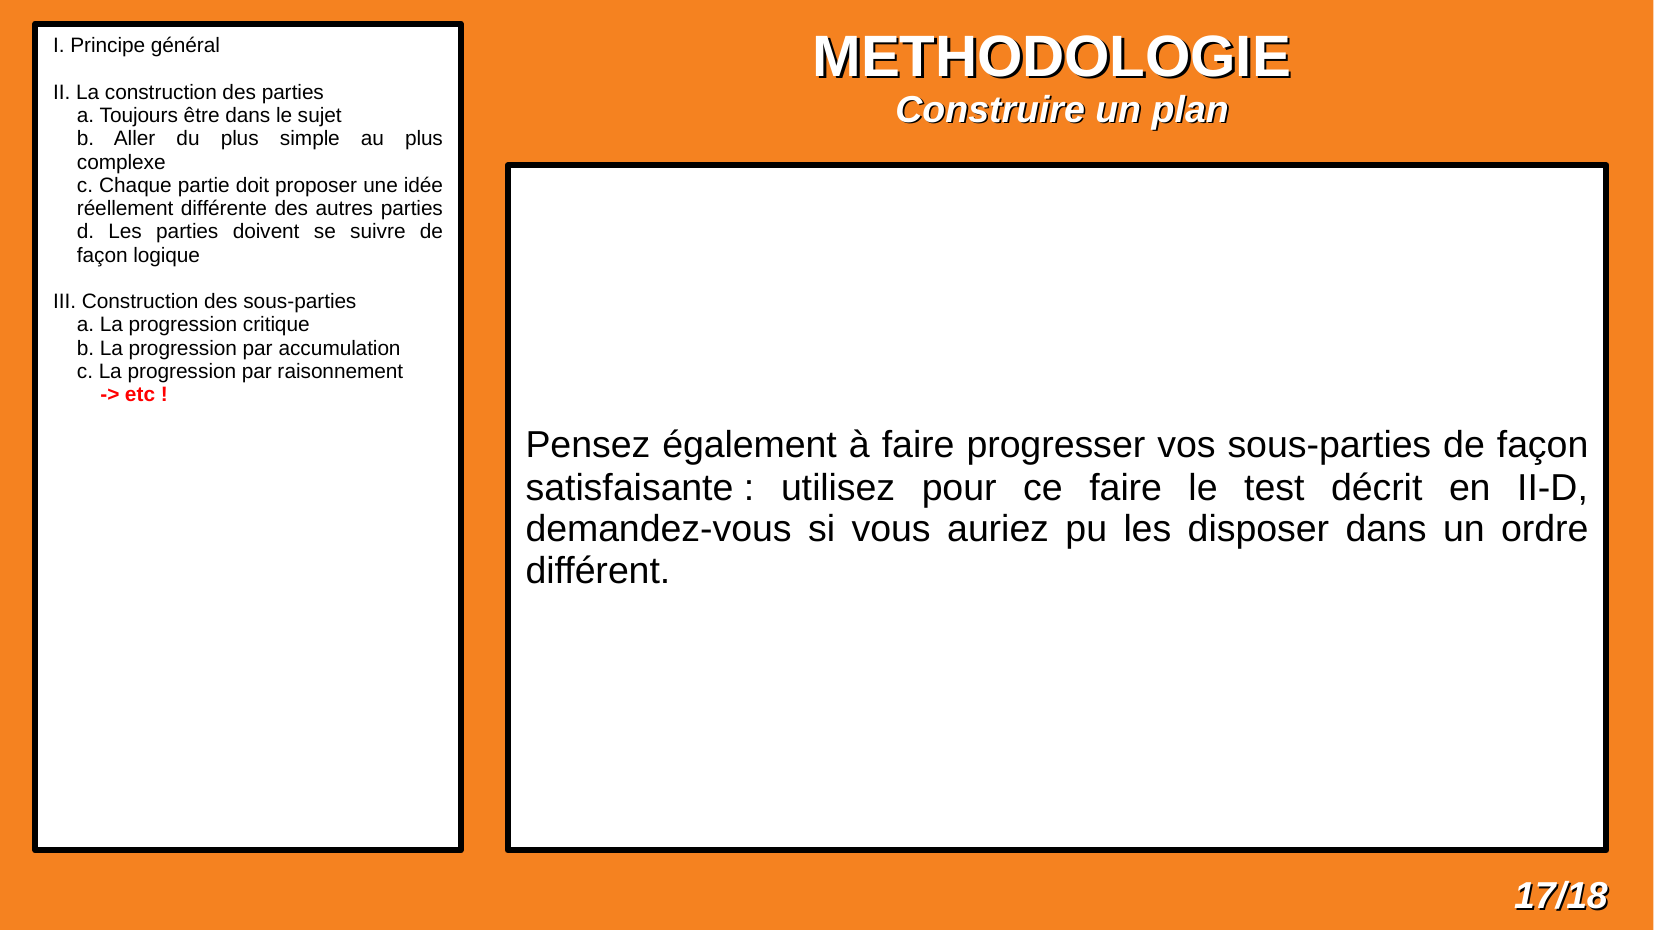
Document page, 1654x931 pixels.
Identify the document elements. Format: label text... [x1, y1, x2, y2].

text_box METHODOLOGIE Construire un plan [507, 0, 1607, 154]
text_box I. Principe général II. La construction des parties a. Toujours être dans le sujet b. Aller du plus simple au plus complexe c. Chaque partie doit proposer une idée réellement différente des autres parties d. Les parties doivent se suivre de façon logique III. Construction des sous-parties a. La progression critique b. La progression par accumulation c. La progression par raisonnement -> etc ! [35, 23, 461, 851]
text_box Pensez également à faire progresser vos sous-parties de façon satisfaisante : utilisez pour ce faire le test décrit en II-D, demandez-vous si vous auriez pu les disposer dans un ordre différent. [507, 165, 1607, 851]
text_box <numéro>/18 [1464, 867, 1623, 931]
